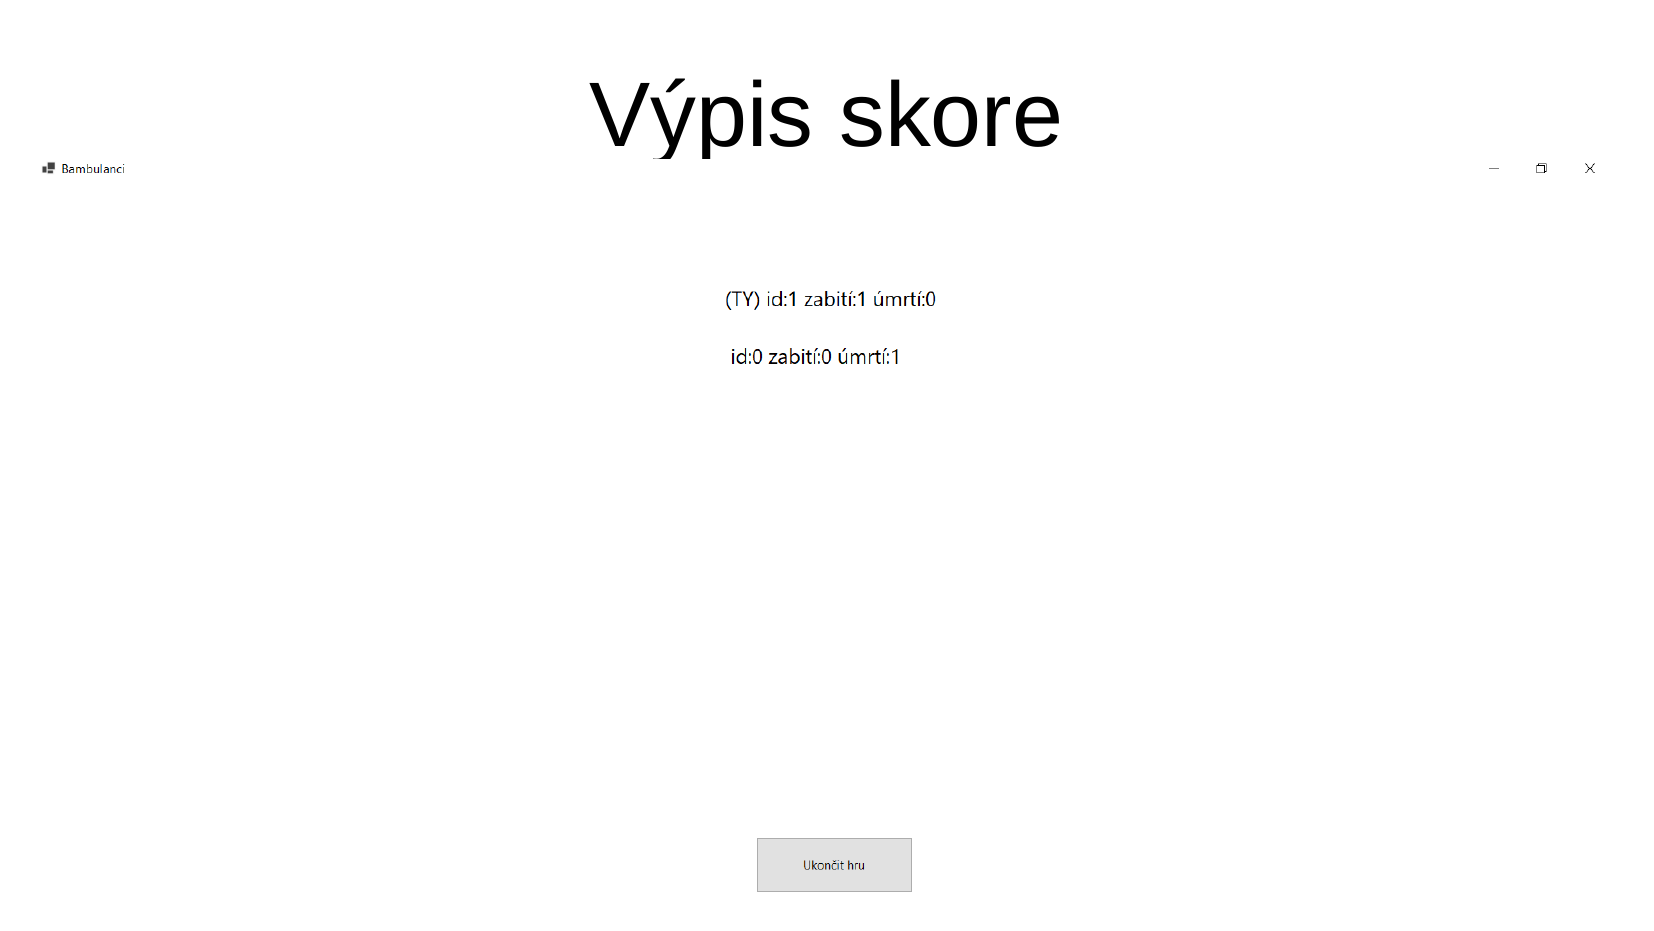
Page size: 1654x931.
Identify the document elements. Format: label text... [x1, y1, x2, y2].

title Výpis skore [82, 37, 1571, 159]
picture [41, 159, 1606, 916]
